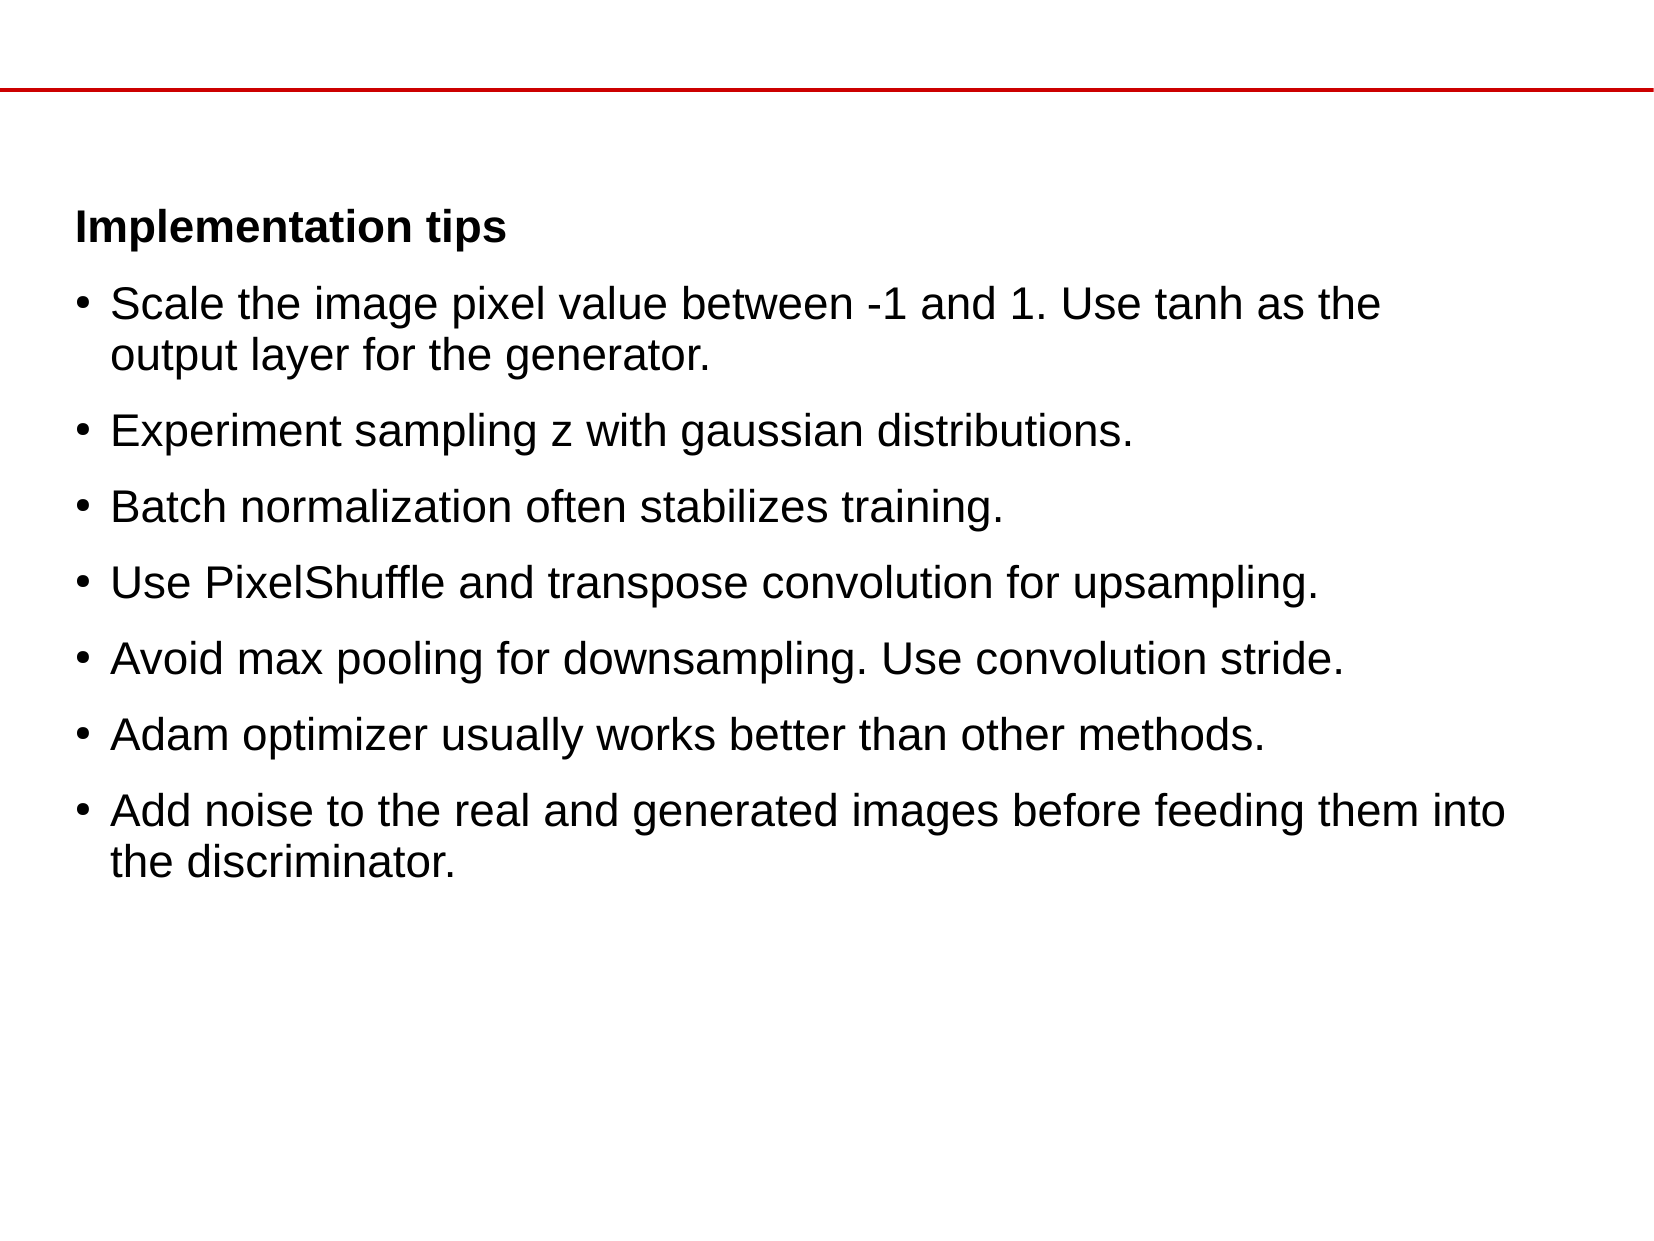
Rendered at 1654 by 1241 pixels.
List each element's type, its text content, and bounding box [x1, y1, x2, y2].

text_box Implementation tips Scale the image pixel value between -1 and 1. Use tanh as the output layer for the generator. Experiment sampling z with gaussian distributions. Batch normalization often stabilizes training. Use PixelShuffle and transpose convolution for upsampling. Avoid max pooling for downsampling. Use convolution stride. Adam optimizer usually works better than other methods. Add noise to the real and generated images before feeding them into the discriminator. [60, 194, 1531, 1126]
